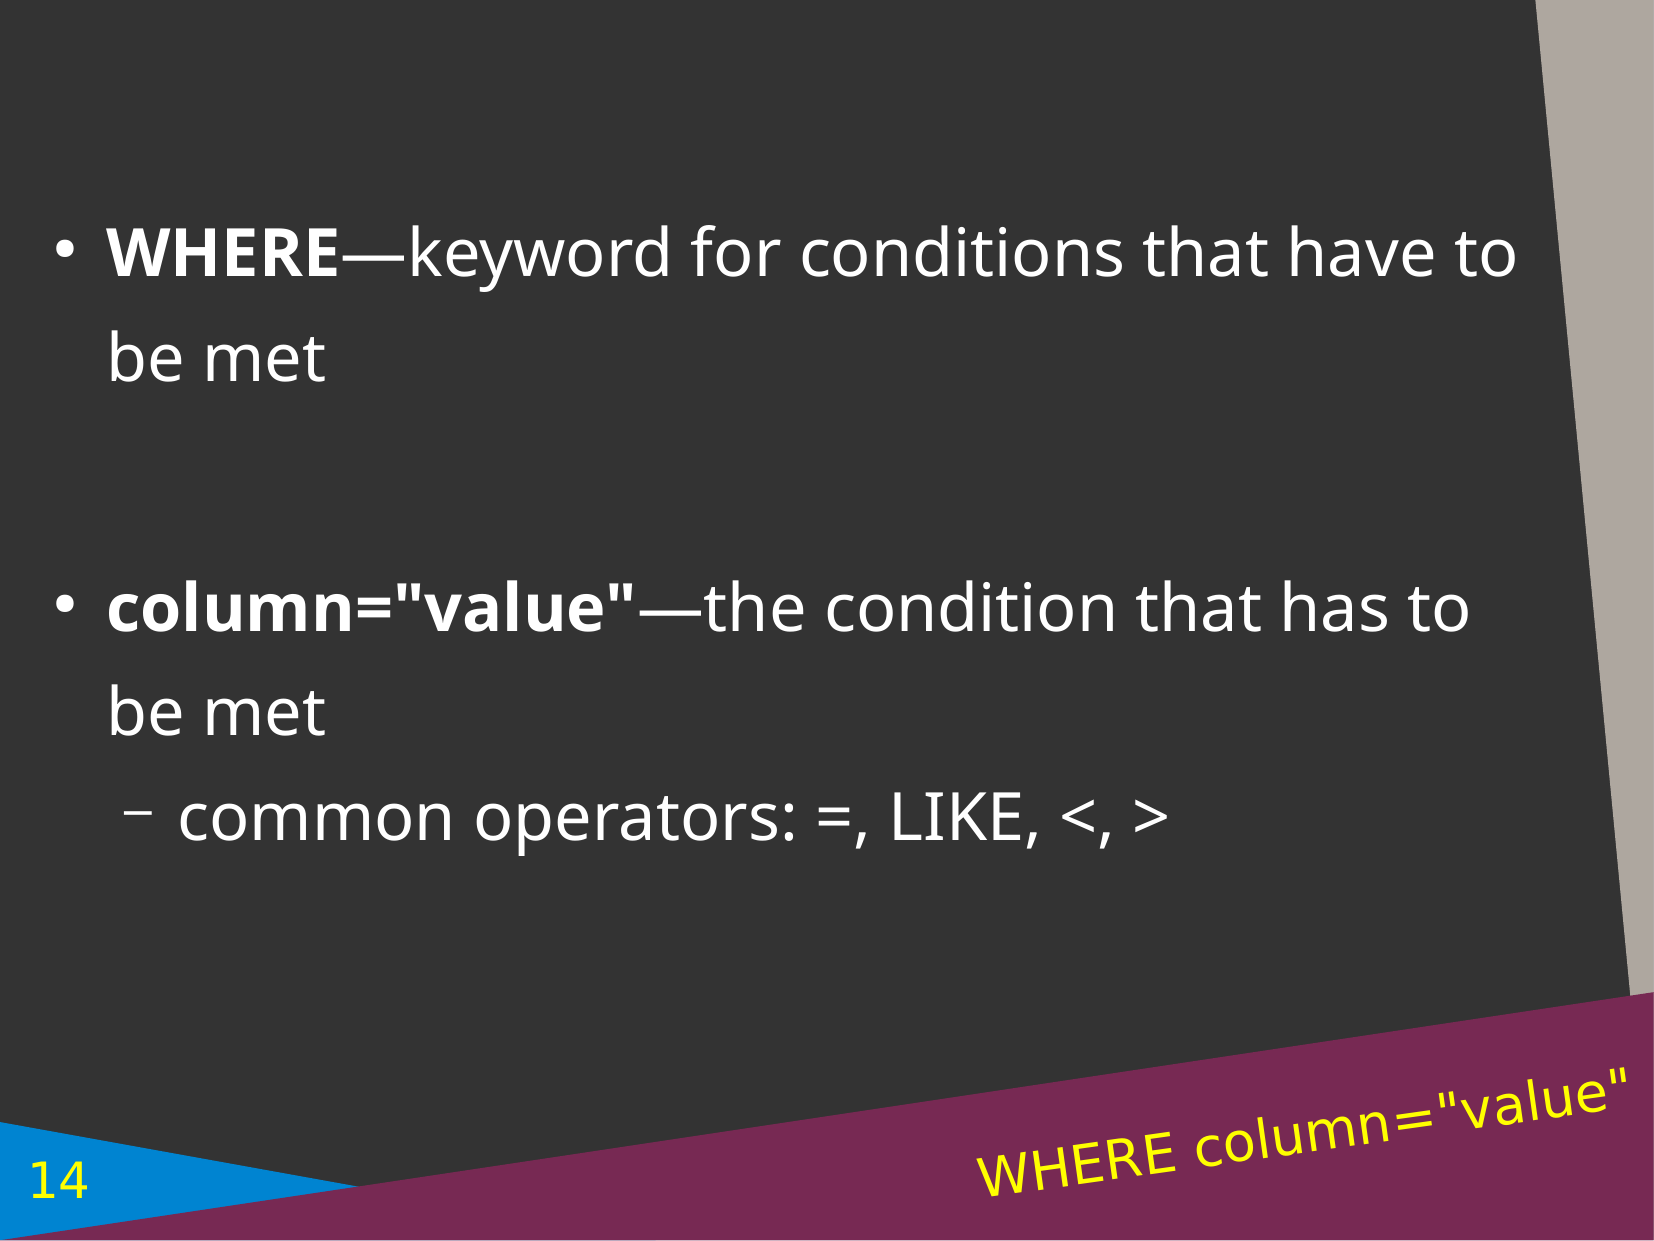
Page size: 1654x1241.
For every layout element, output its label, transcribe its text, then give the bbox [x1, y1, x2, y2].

list WHERE—keyword for conditions that have to be met column="value"—the condition that has to be met common operators: =, LIKE, <, > [35, 59, 1524, 993]
title WHERE column="value" [956, 995, 1654, 1241]
